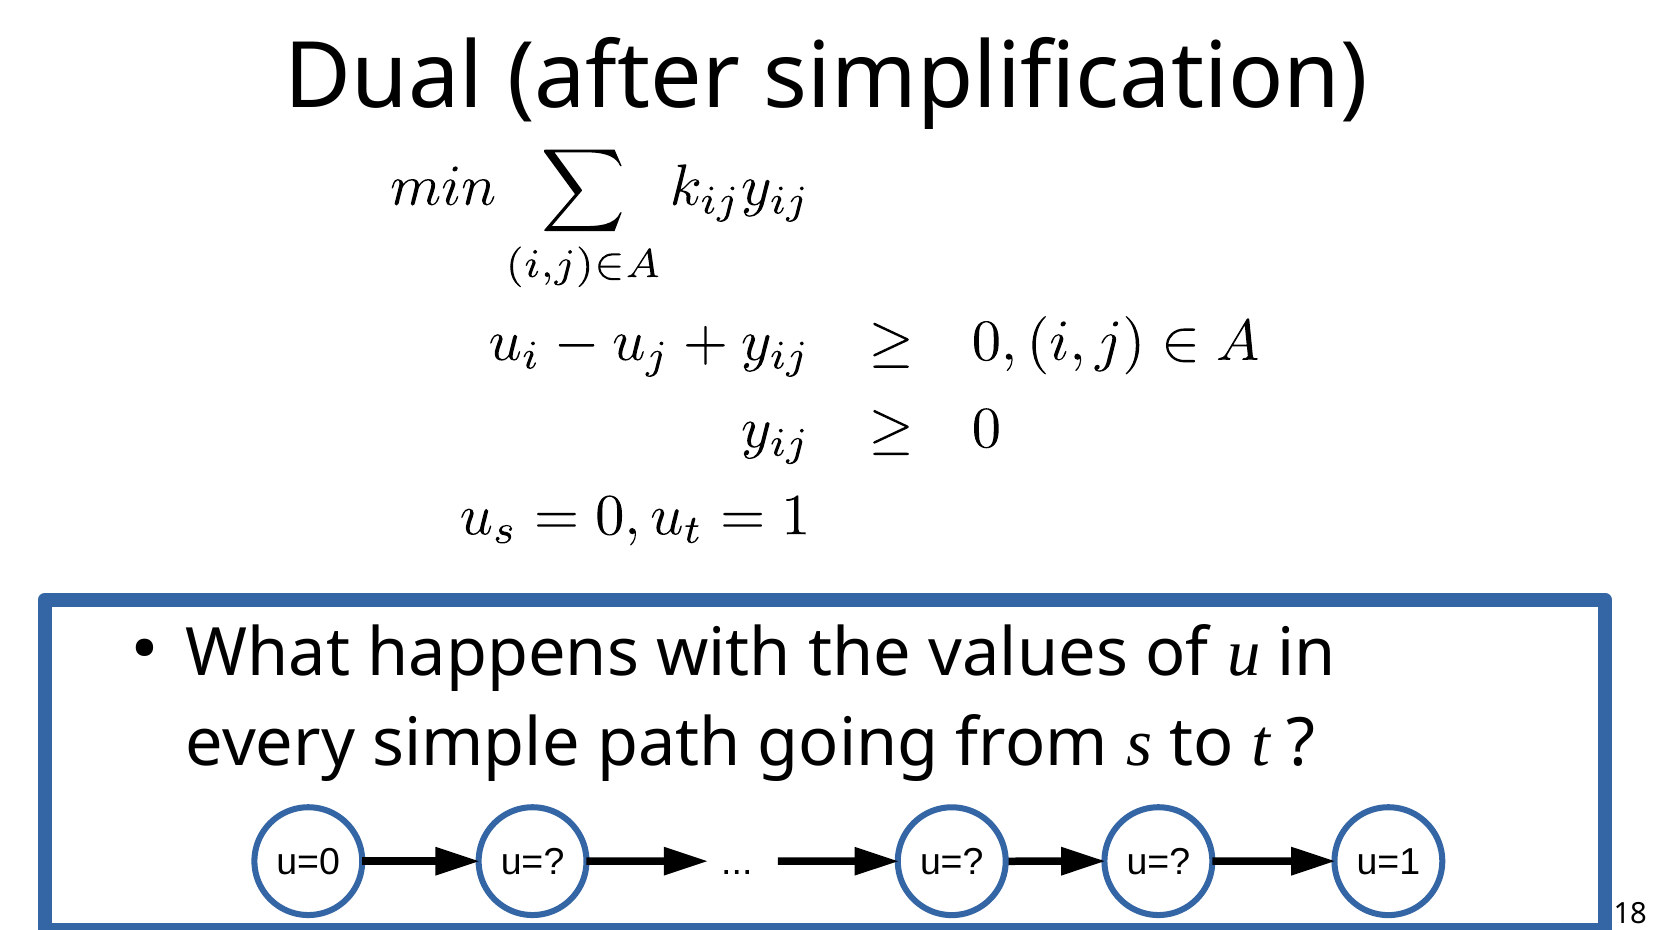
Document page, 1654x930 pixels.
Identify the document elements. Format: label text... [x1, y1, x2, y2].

text_box [390, 143, 1260, 546]
title Dual (after simplification) [82, 8, 1571, 135]
text_box u=? [1104, 807, 1213, 916]
text_box u=? [897, 807, 1006, 916]
text_box u=? [478, 807, 587, 916]
text_box u=0 [254, 807, 363, 916]
text_box ... [678, 828, 796, 895]
text_box u=1 [1334, 807, 1443, 916]
text_box What happens with the values of u in every simple path going from s to t ? [114, 607, 1474, 814]
